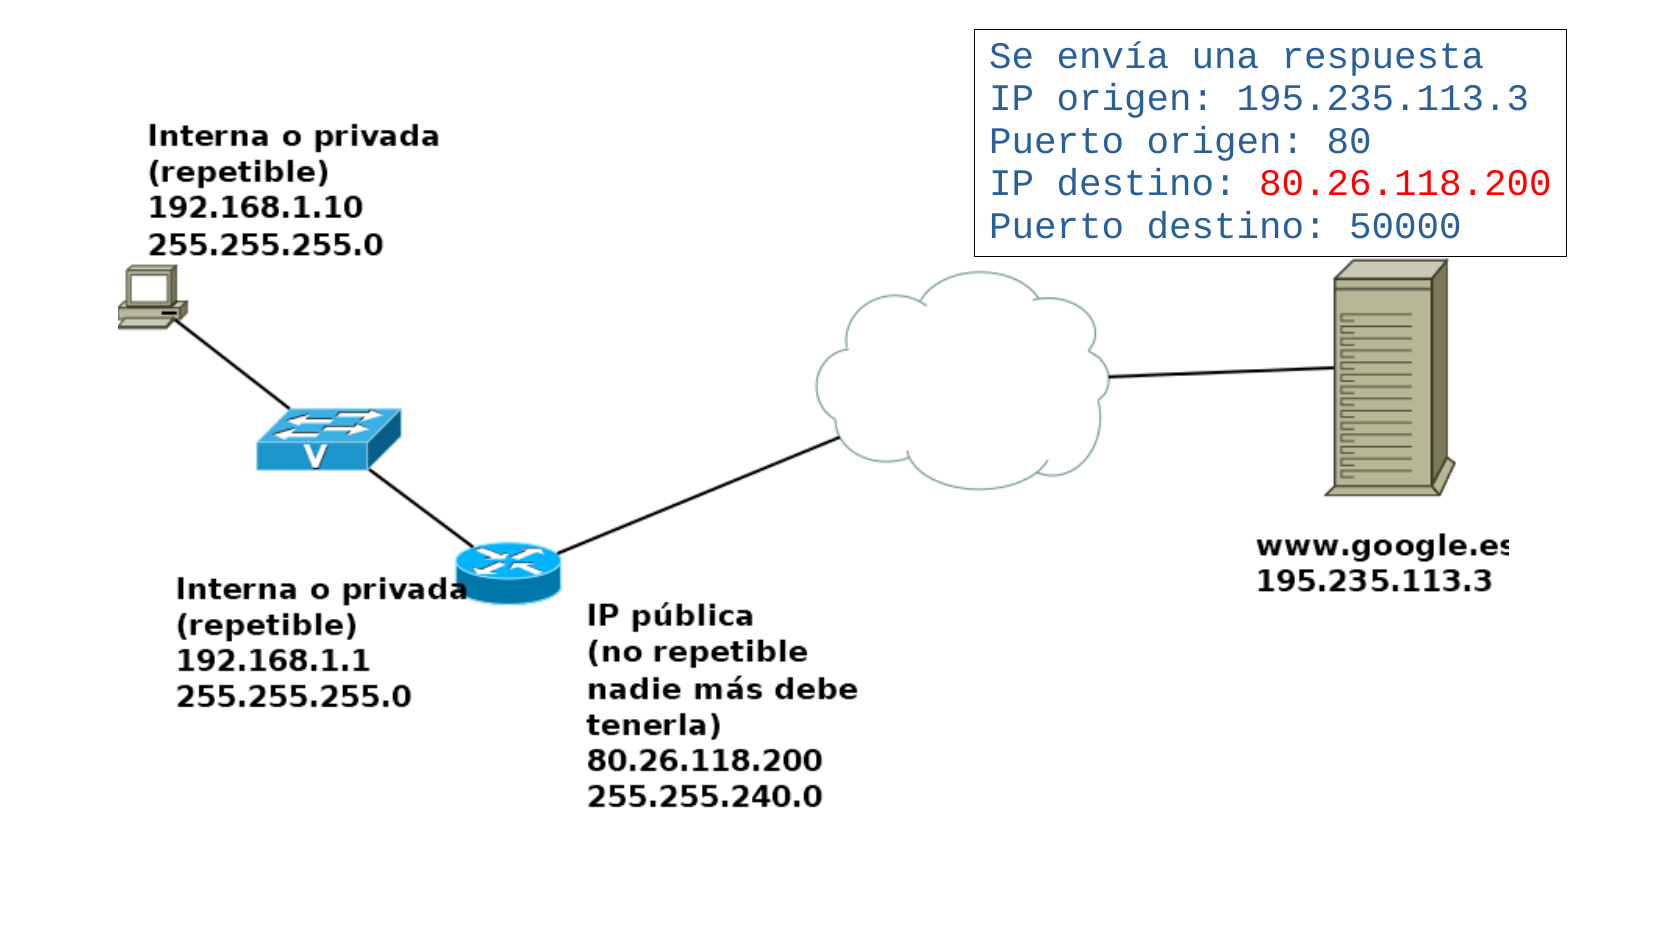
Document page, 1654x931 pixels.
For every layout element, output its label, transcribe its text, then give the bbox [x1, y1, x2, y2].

text_box Se envía una respuesta IP origen: 195.235.113.3 Puerto origen: 80 IP destino: 80.26.118.200 Puerto destino: 50000 [974, 29, 1567, 257]
picture [118, 118, 1509, 815]
